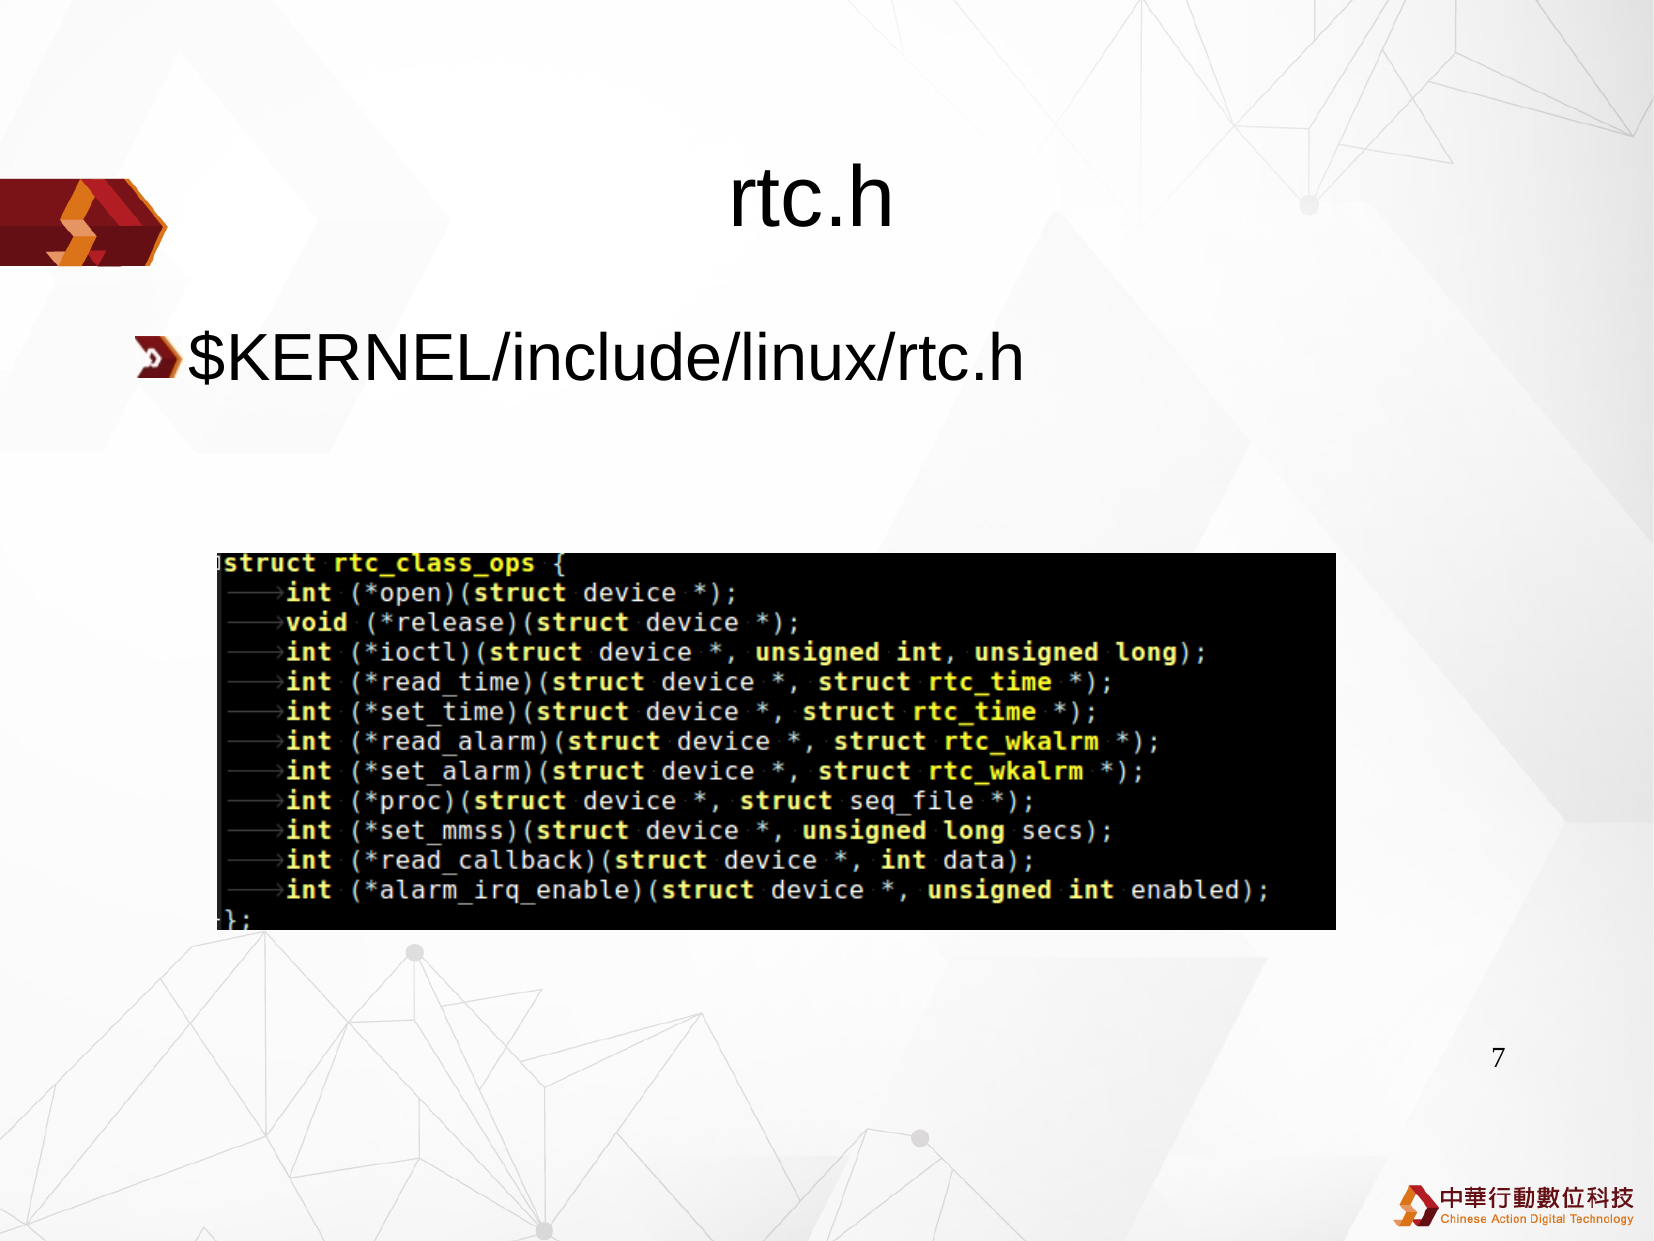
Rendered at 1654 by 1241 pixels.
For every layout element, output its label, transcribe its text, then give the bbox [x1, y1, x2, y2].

title rtc.h [118, 112, 1506, 281]
picture [0, 0, 1654, 1241]
list $KERNEL/include/linux/rtc.h [118, 319, 1571, 496]
